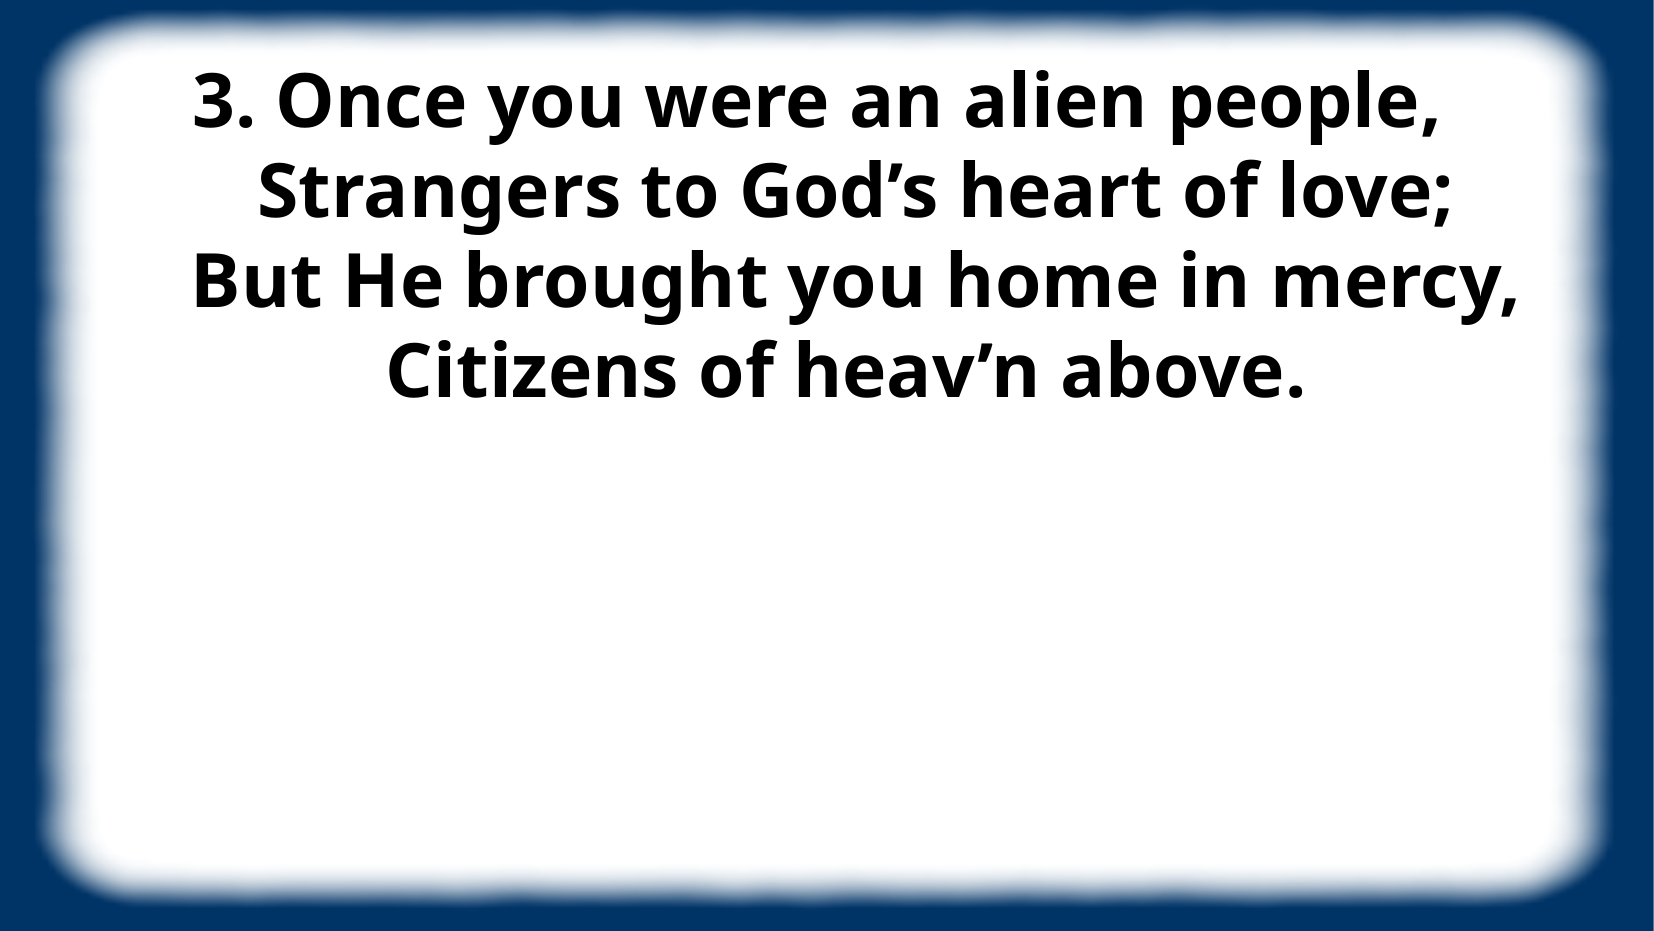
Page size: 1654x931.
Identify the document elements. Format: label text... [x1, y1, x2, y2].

text_box 3. Once you were an alien people, Strangers to God’s heart of love; But He brought you home in mercy, Citizens of heav’n above. [90, 44, 1546, 420]
picture [0, 0, 1654, 931]
